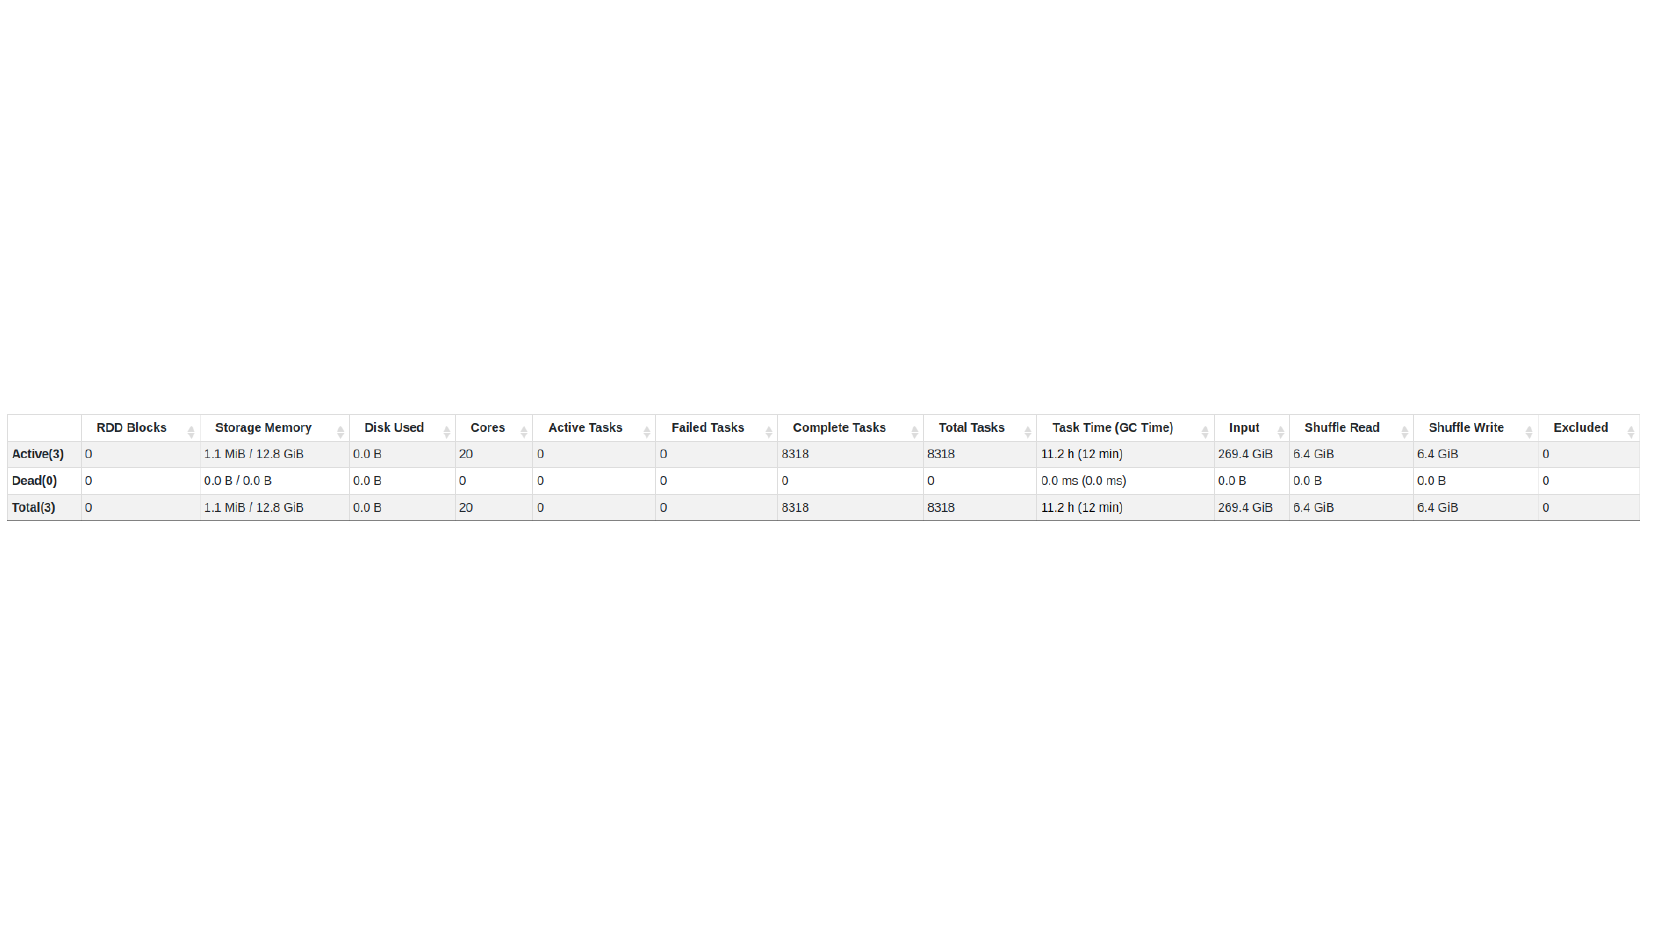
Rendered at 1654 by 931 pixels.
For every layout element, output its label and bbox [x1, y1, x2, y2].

picture [0, 403, 1654, 528]
